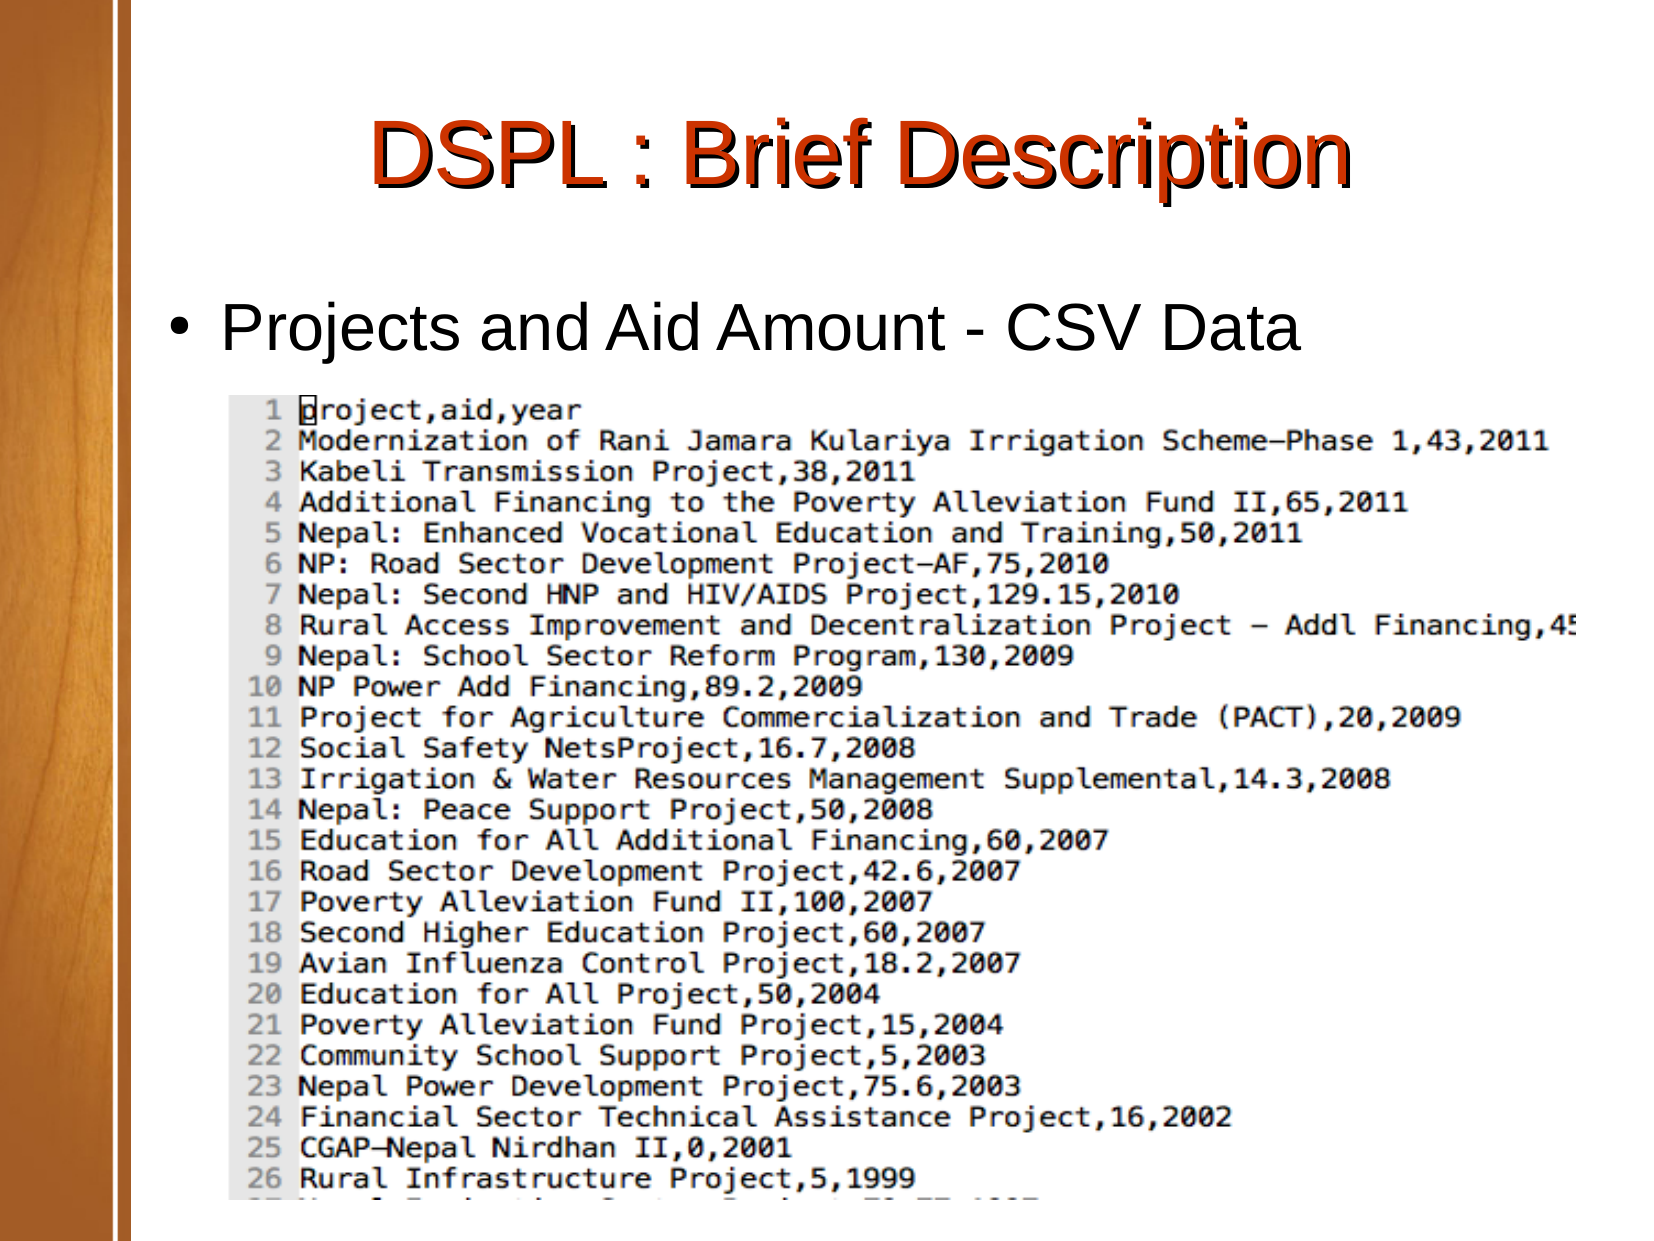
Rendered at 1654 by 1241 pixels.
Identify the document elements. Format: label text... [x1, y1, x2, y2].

list Projects and Aid Amount - CSV Data [150, 290, 1571, 1094]
picture [0, 0, 131, 1241]
picture [225, 395, 1576, 1201]
title DSPL : Brief Description [150, 56, 1571, 250]
